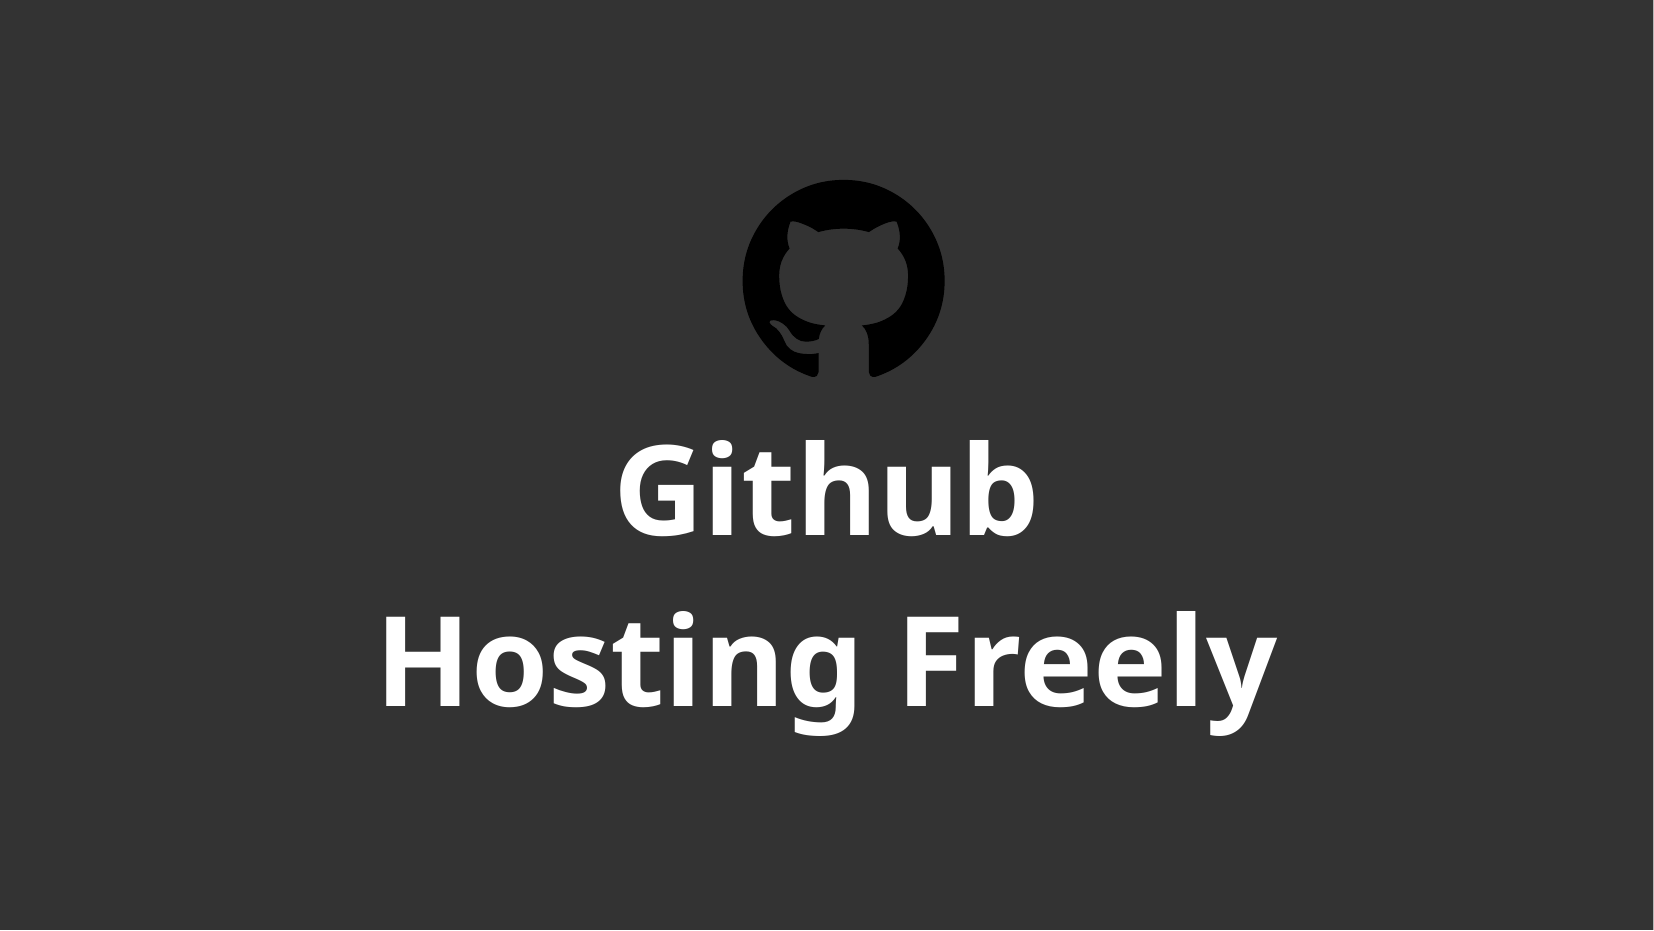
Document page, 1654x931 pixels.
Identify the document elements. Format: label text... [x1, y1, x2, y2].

picture [742, 177, 945, 380]
subtitle Github Hosting Freely [82, 217, 1571, 758]
